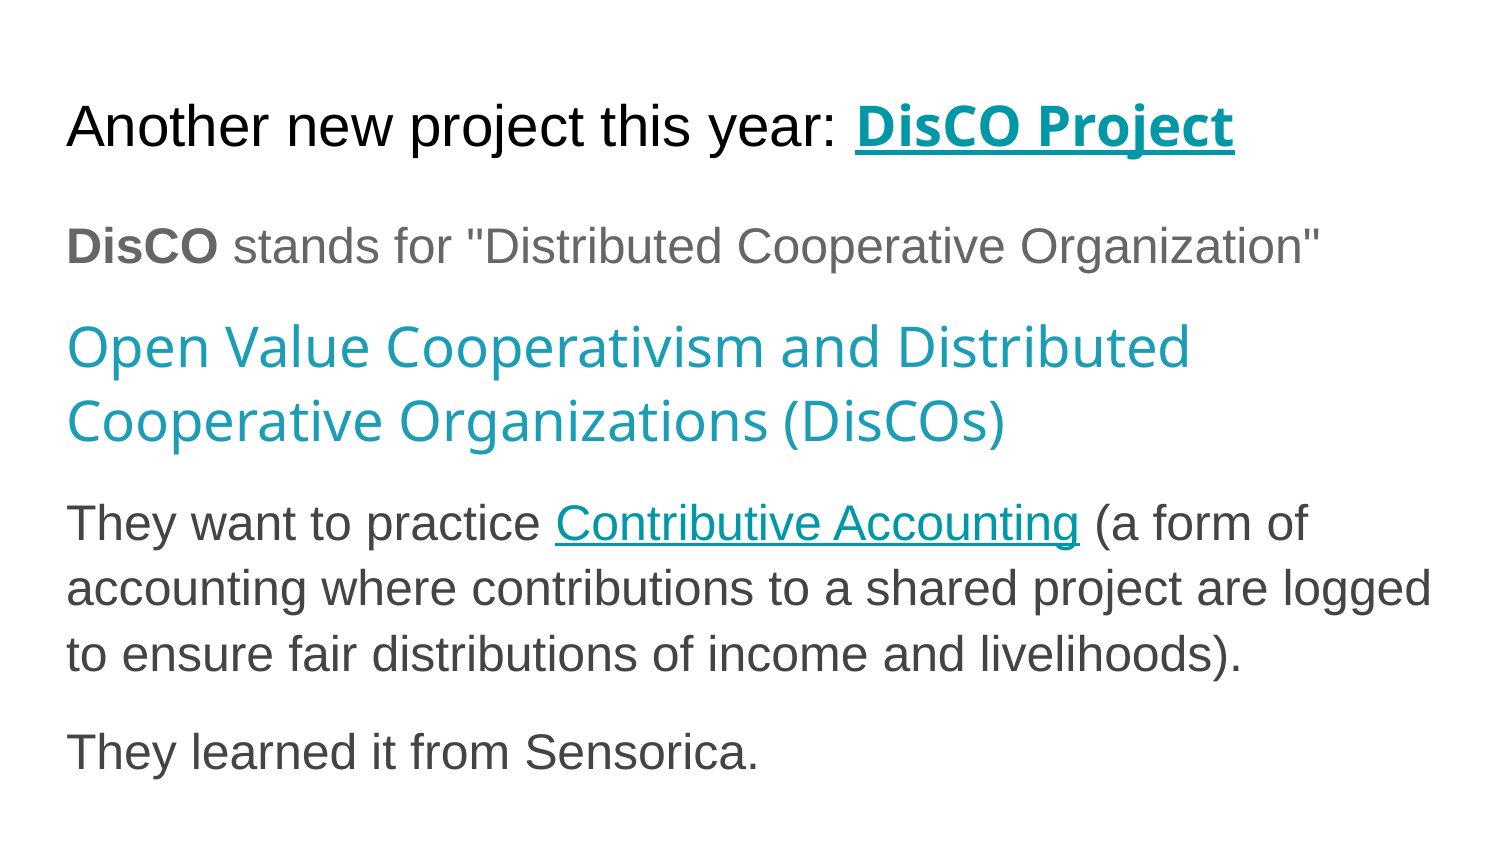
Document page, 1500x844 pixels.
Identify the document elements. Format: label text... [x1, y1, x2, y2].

list DisCO stands for "Distributed Cooperative Organization" Open Value Cooperativism and Distributed Cooperative Organizations (DisCOs) They want to practice Contributive Accounting (a form of accounting where contributions to a shared project are logged to ensure fair distributions of income and livelihoods). They learned it from Sensorica. [51, 189, 1449, 750]
title Another new project this year: DisCO Project [51, 72, 1449, 167]
